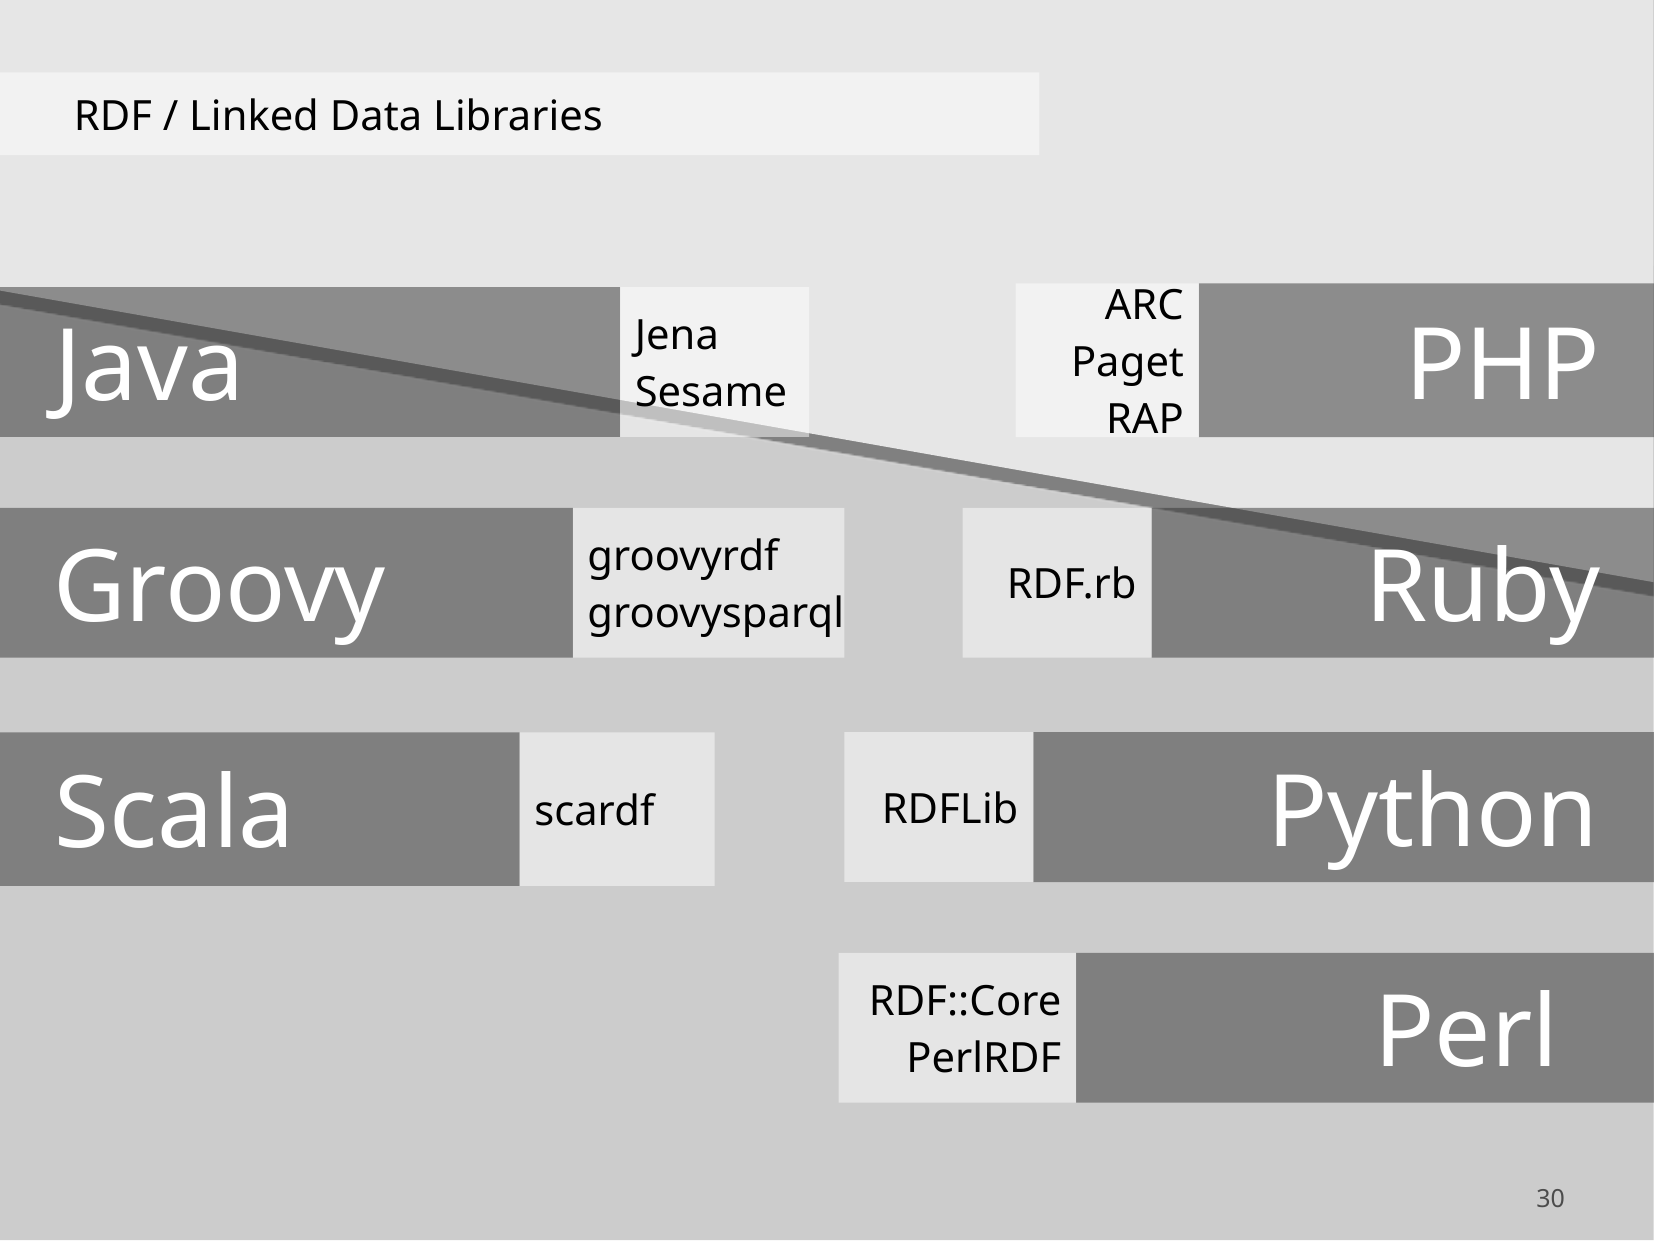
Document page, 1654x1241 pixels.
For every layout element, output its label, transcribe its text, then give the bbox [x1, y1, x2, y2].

text_box PHP [1199, 283, 1654, 438]
text_box Groovy [0, 507, 572, 658]
text_box Ruby [1152, 507, 1654, 658]
text_box groovyrdf groovysparql [572, 507, 845, 658]
text_box scardf [519, 732, 715, 886]
text_box RDF.rb [962, 507, 1152, 658]
text_box RDF / Linked Data Libraries [59, 78, 1040, 178]
text_box Java [0, 287, 620, 437]
text_box Scala [0, 732, 519, 886]
text_box [0, 72, 1040, 156]
text_box RDF::Core PerlRDF [838, 952, 1077, 1103]
text_box Jena Sesame [620, 287, 810, 437]
text_box Python [1033, 732, 1654, 883]
text_box RDFLib [844, 732, 1034, 882]
text_box Perl [1077, 952, 1654, 1103]
text_box ARC Paget RAP [1015, 283, 1199, 438]
